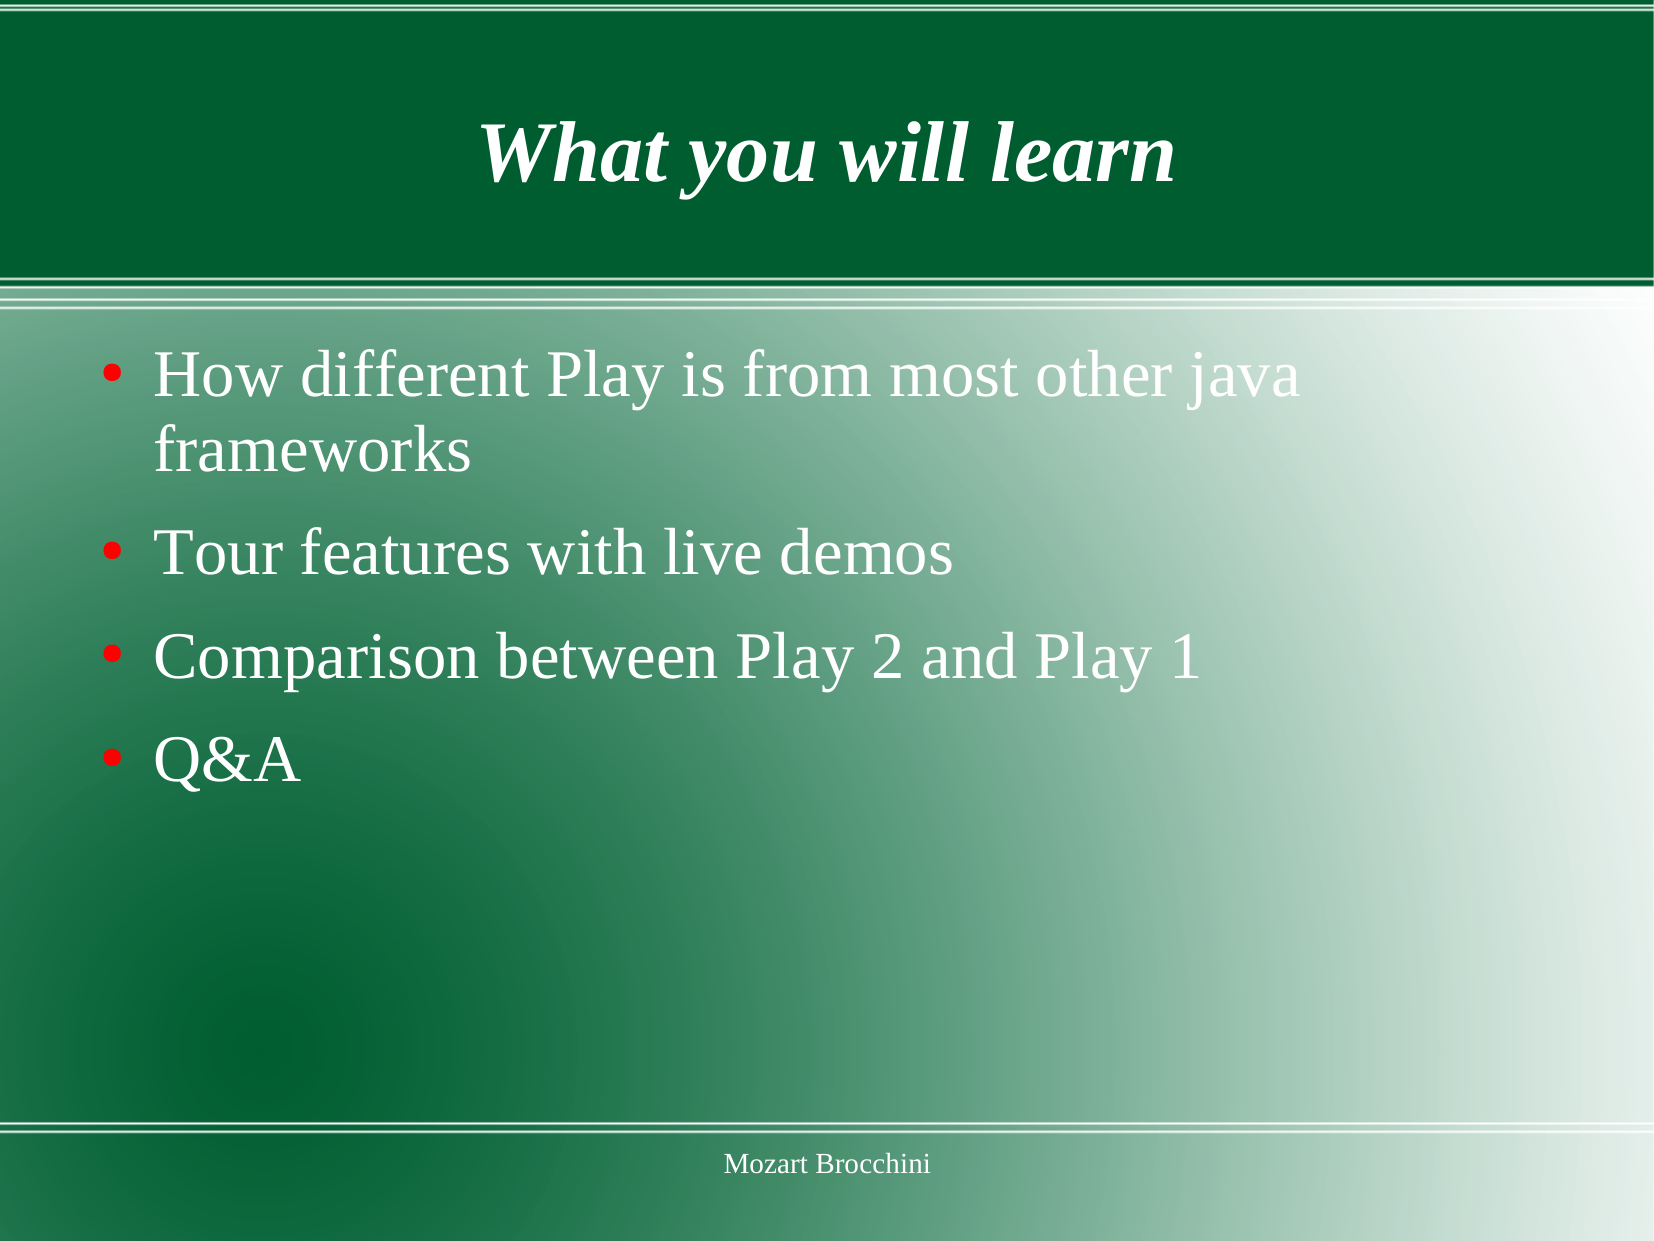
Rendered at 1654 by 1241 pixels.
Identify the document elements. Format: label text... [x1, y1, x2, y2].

picture [0, 0, 1654, 1241]
list How different Play is from most other java frameworks Tour features with live demos Comparison between Play 2 and Play 1 Q&A [82, 337, 1571, 1052]
title What you will learn [82, 49, 1571, 257]
